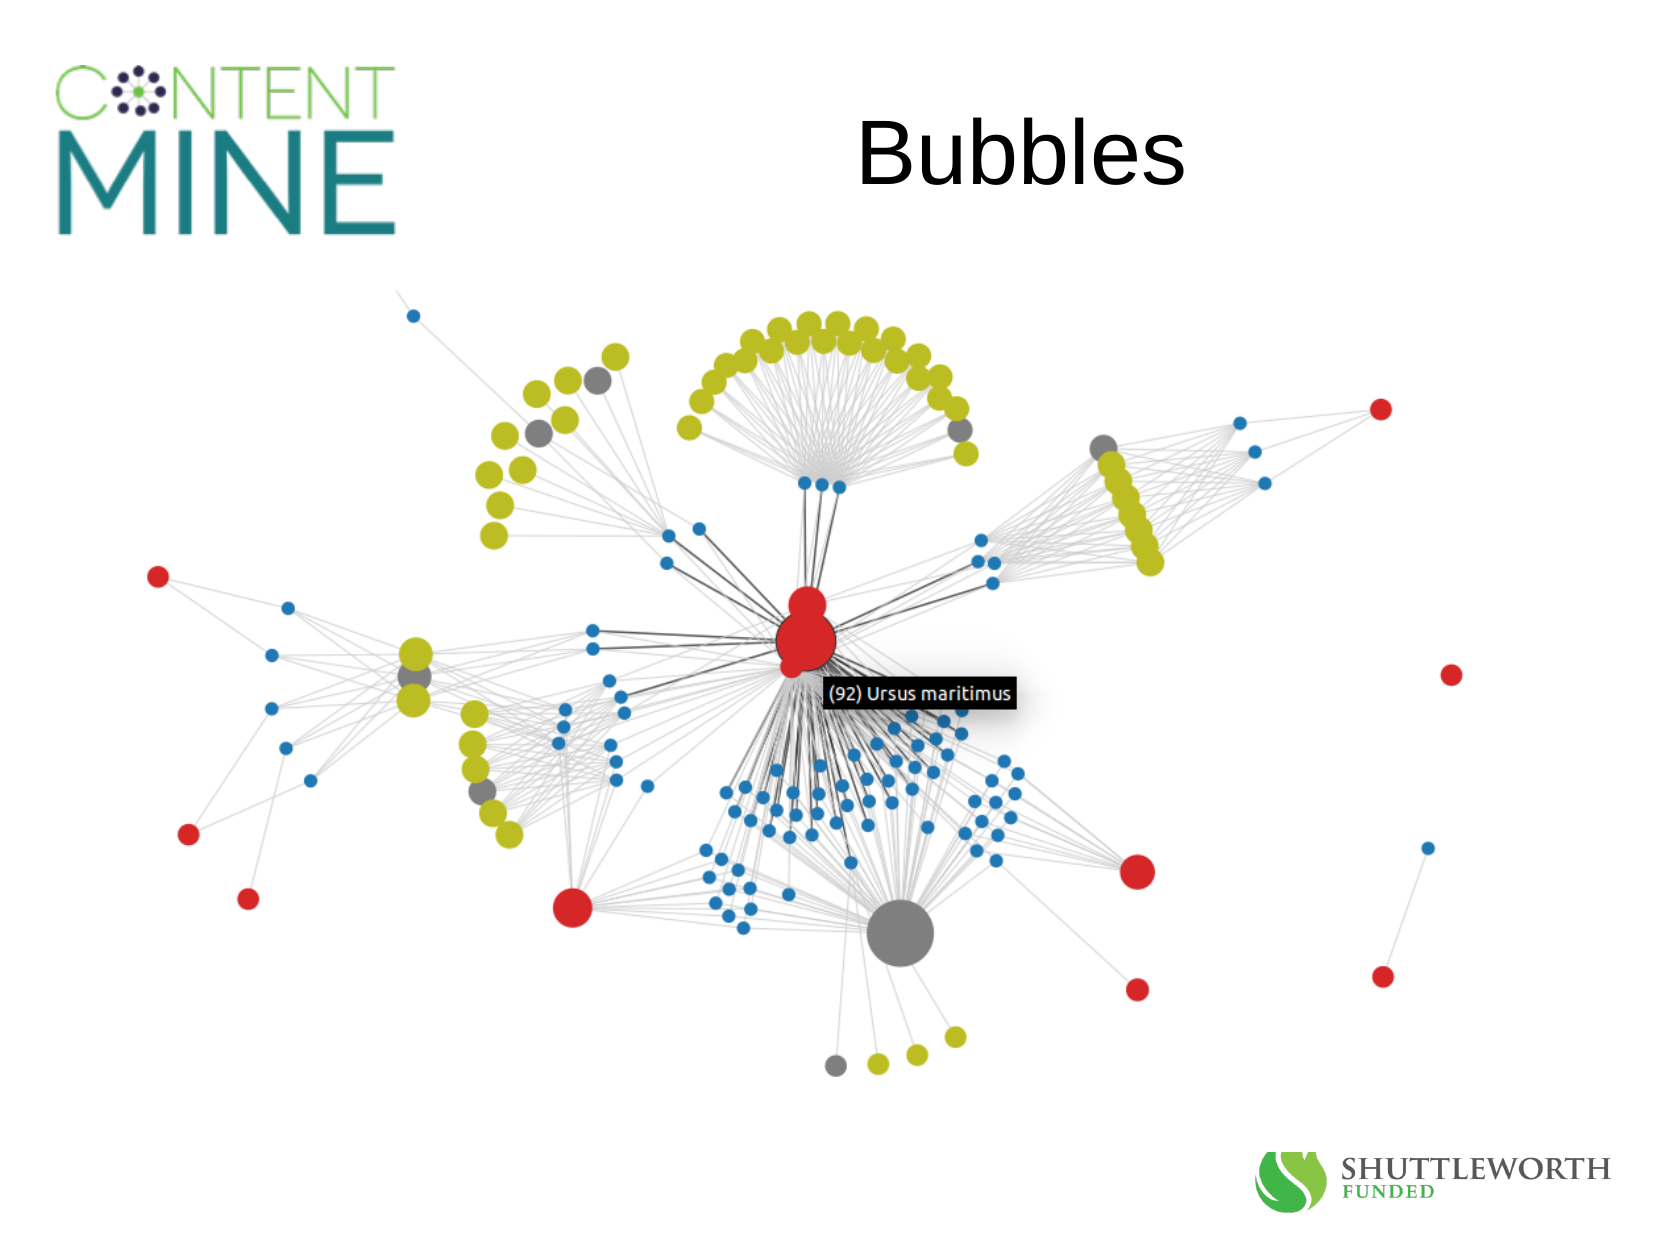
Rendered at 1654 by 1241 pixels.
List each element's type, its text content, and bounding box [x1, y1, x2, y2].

title Bubbles [472, 49, 1571, 257]
picture [75, 237, 1622, 1222]
picture [55, 64, 396, 236]
